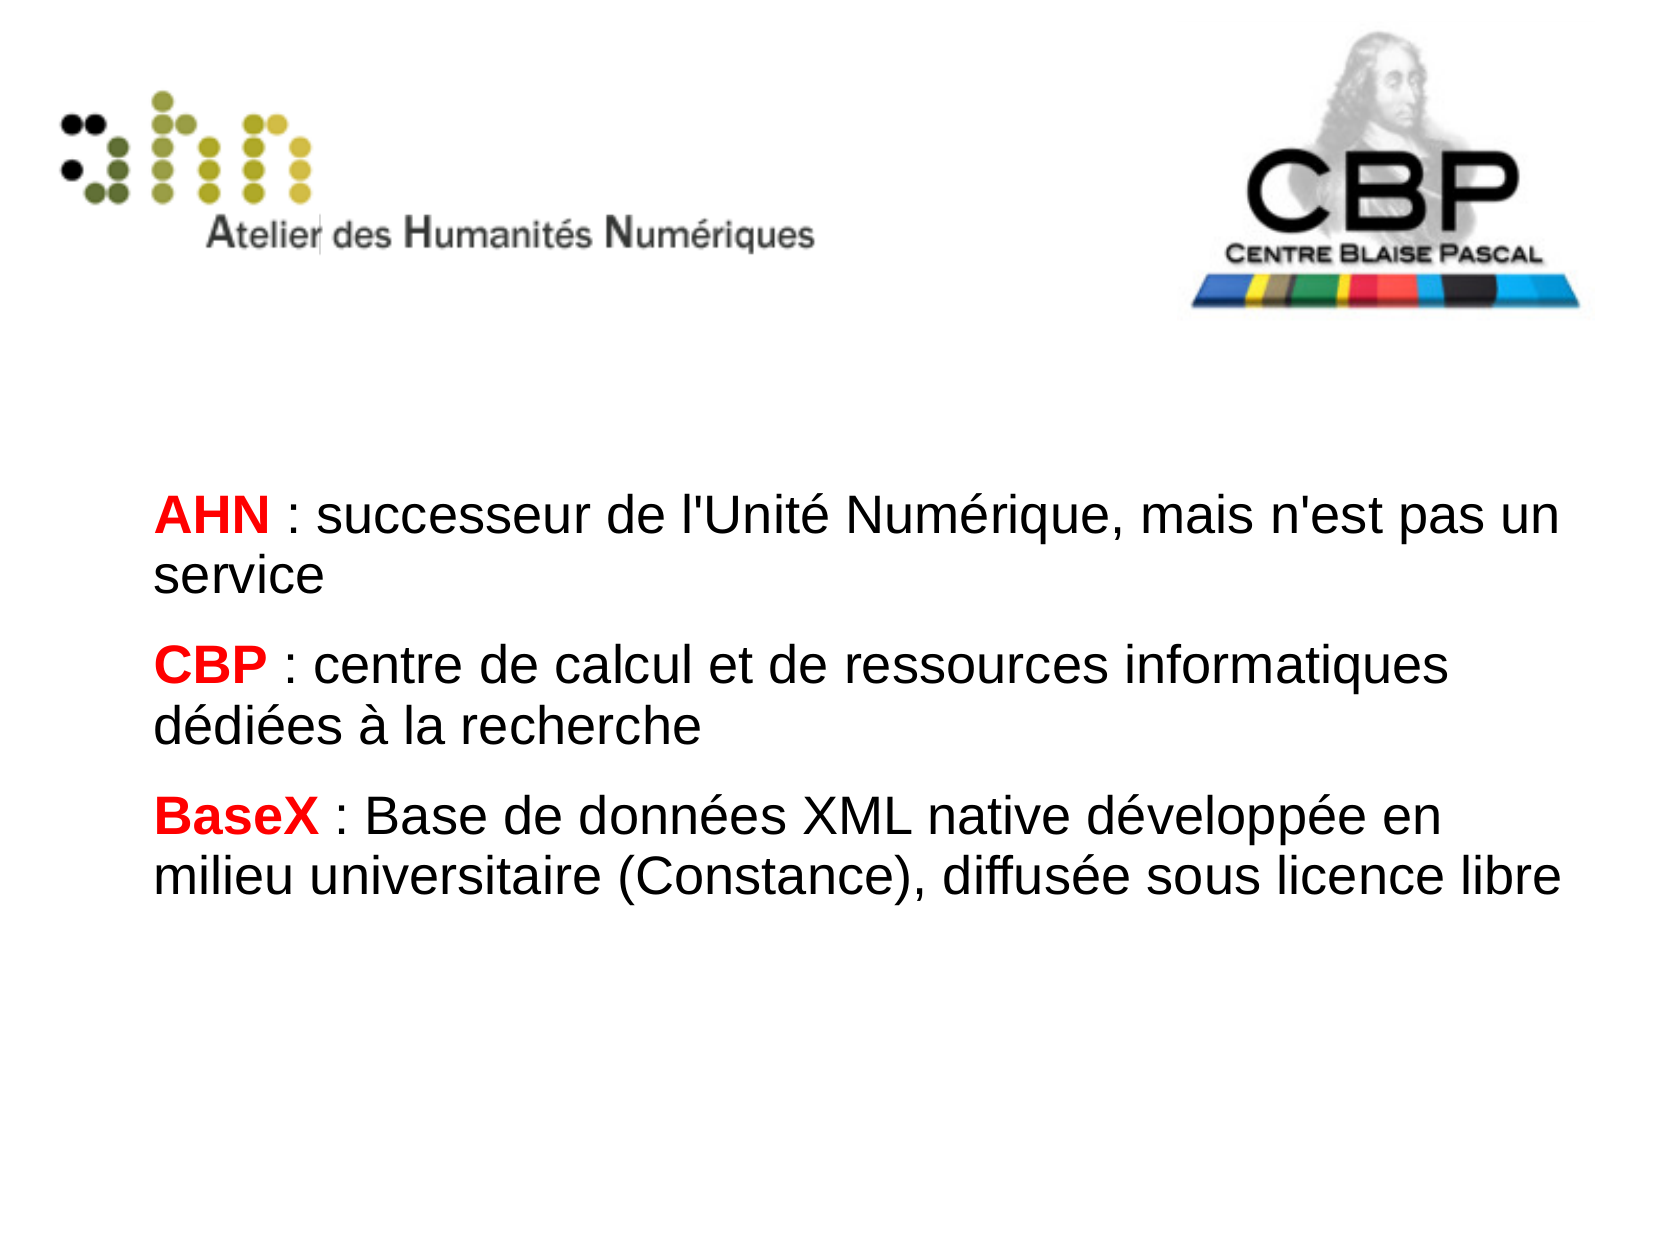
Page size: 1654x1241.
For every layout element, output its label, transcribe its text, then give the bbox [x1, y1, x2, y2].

picture [1177, 20, 1595, 325]
list AHN : successeur de l'Unité Numérique, mais n'est pas un service CBP : centre de calcul et de ressources informatiques dédiées à la recherche BaseX : Base de données XML native développée en milieu universitaire (Constance), diffusée sous licence libre [82, 484, 1571, 1105]
picture [53, 11, 934, 260]
